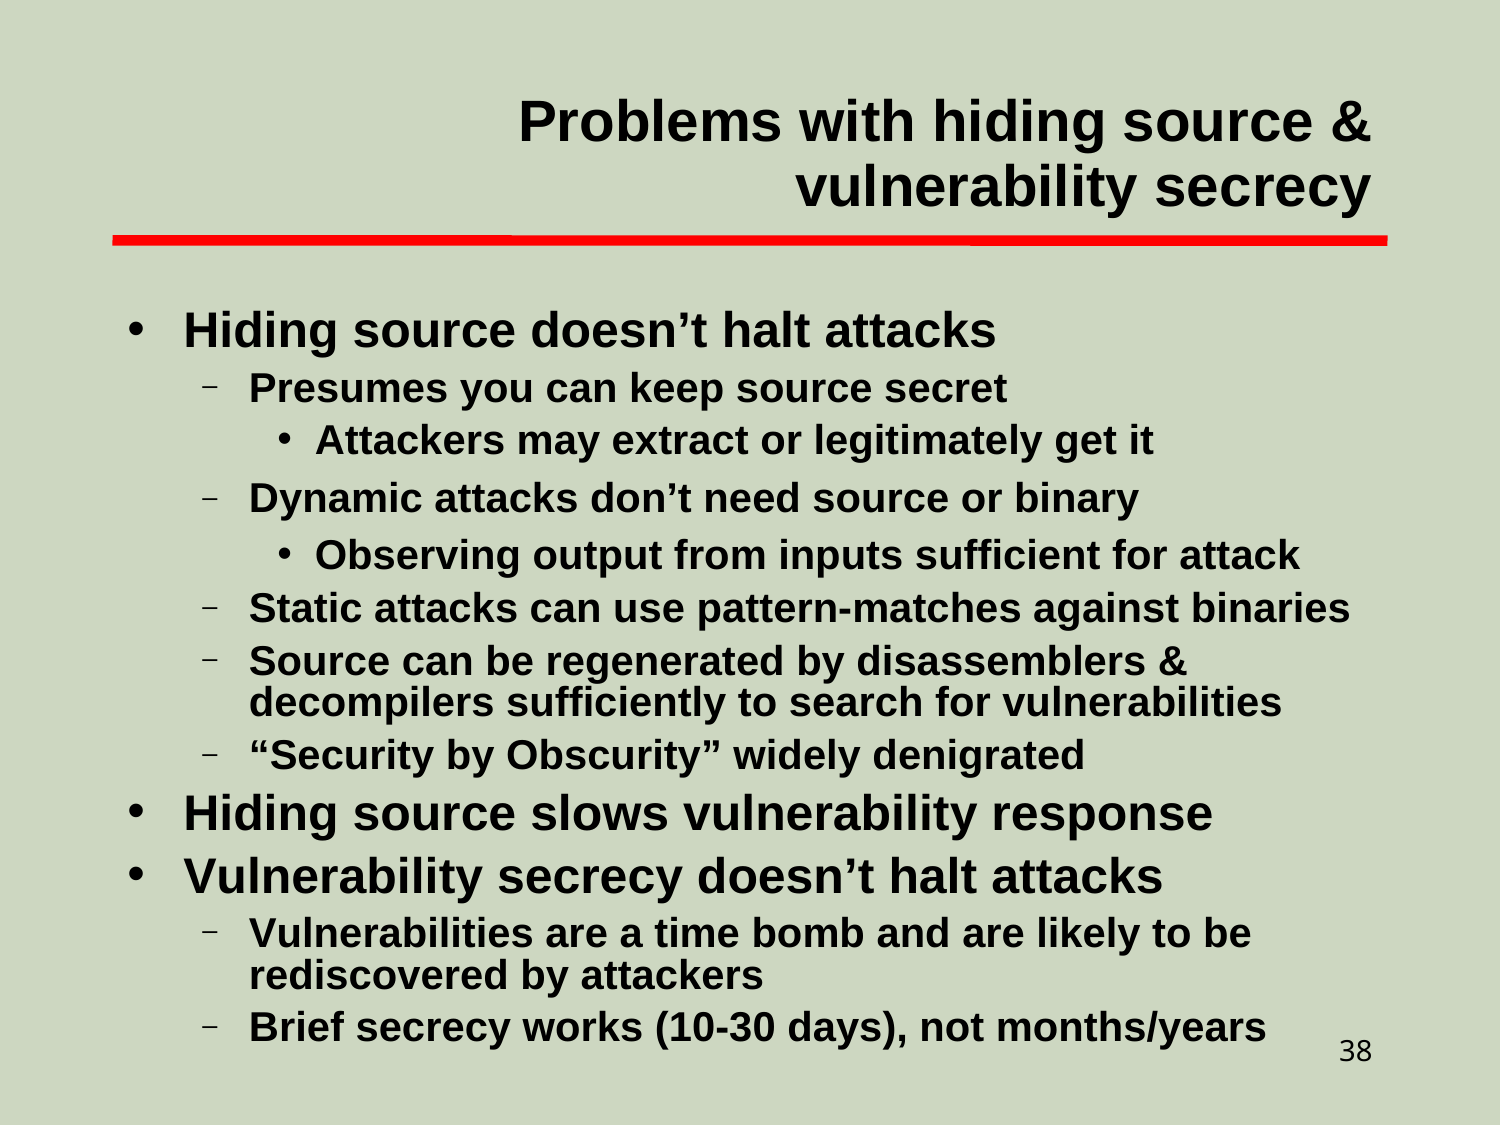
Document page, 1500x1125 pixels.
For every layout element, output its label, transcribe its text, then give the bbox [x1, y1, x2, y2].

title Problems with hiding source & vulnerability secrecy [337, 81, 1388, 228]
list Hiding source doesn’t halt attacks Presumes you can keep source secret Attackers may extract or legitimately get it Dynamic attacks don’t need source or binary Observing output from inputs sufficient for attack Static attacks can use pattern-matches against binaries Source can be regenerated by disassemblers & decompilers sufficiently to search for vulnerabilities “Security by Obscurity” widely denigrated Hiding source slows vulnerability response Vulnerability secrecy doesn’t halt attacks Vulnerabilities are a time bomb and are likely to be rediscovered by attackers Brief secrecy works (10-30 days), not months/years [112, 299, 1388, 1062]
